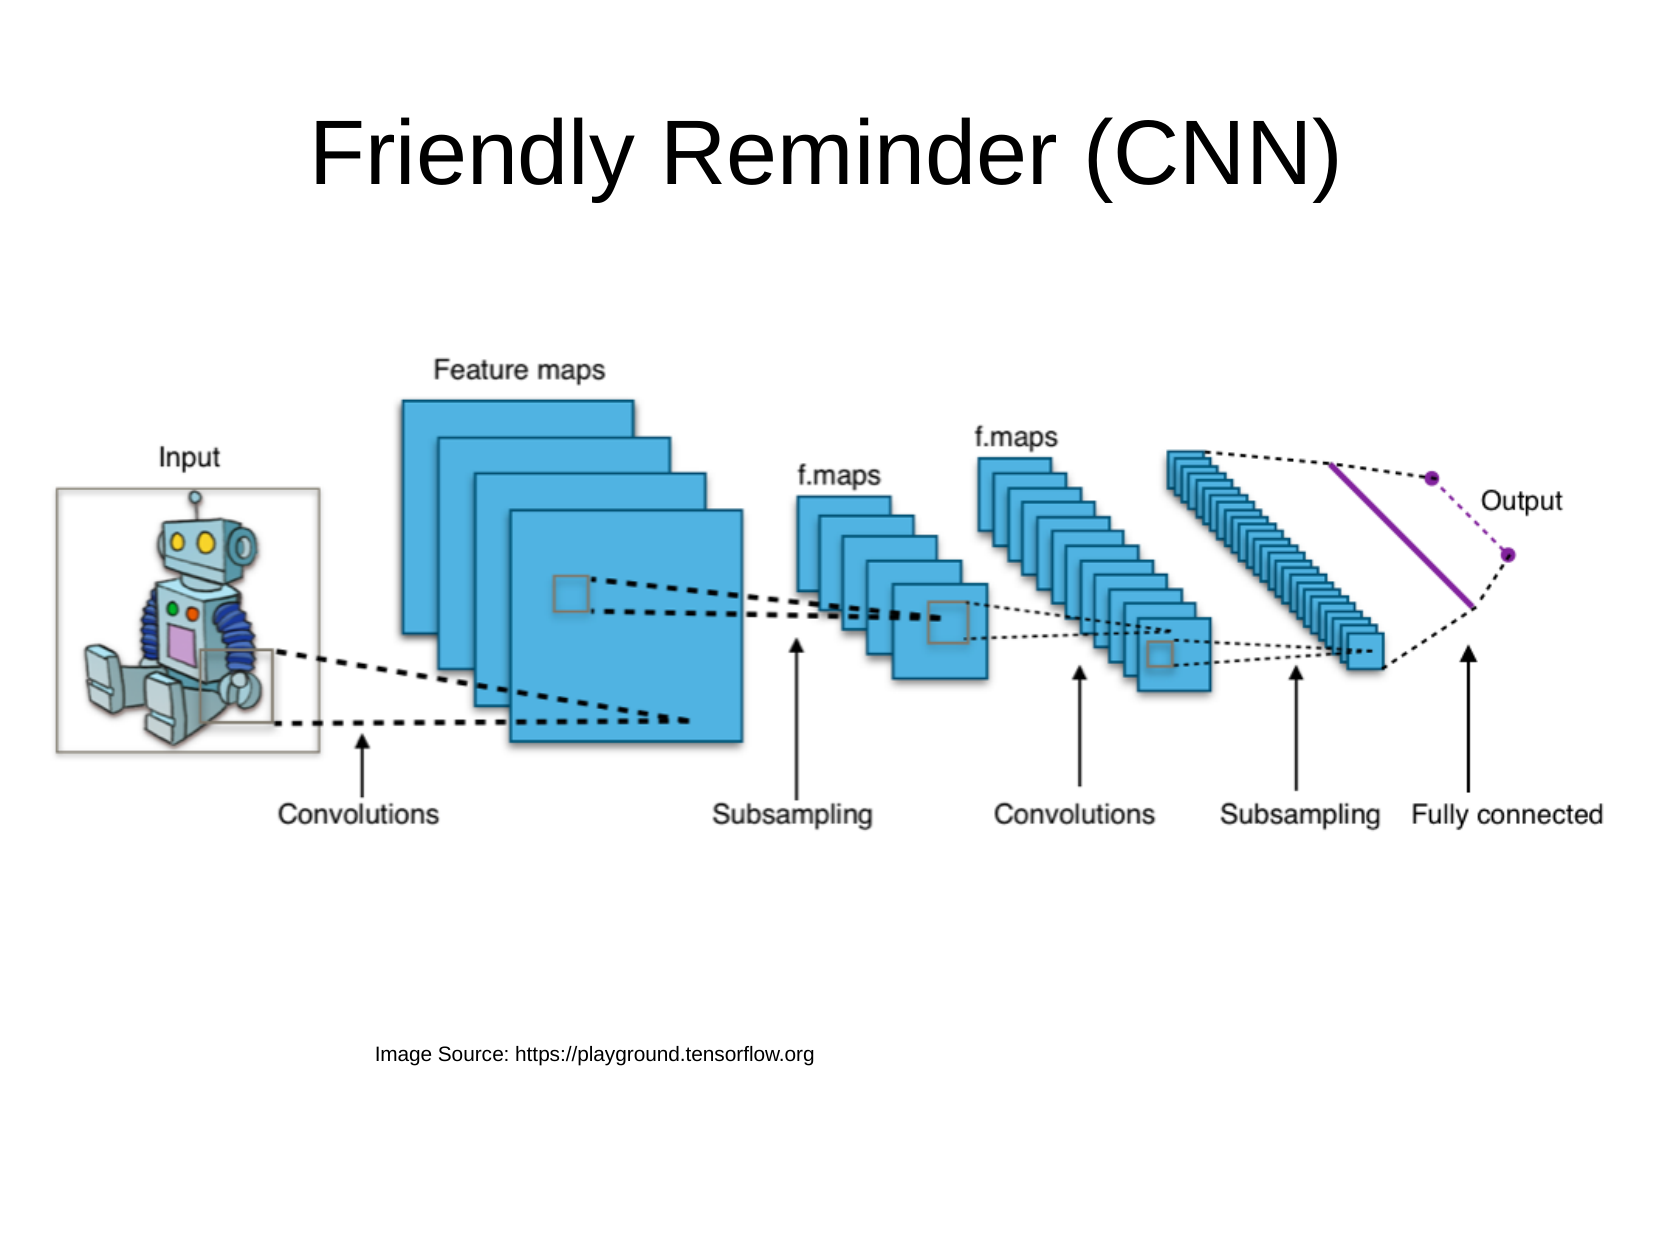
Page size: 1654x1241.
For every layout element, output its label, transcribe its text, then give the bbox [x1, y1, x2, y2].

title Friendly Reminder (CNN) [82, 49, 1571, 257]
picture [25, 344, 1636, 841]
text_box Image Source: https://playground.tensorflow.org [360, 1035, 830, 1073]
